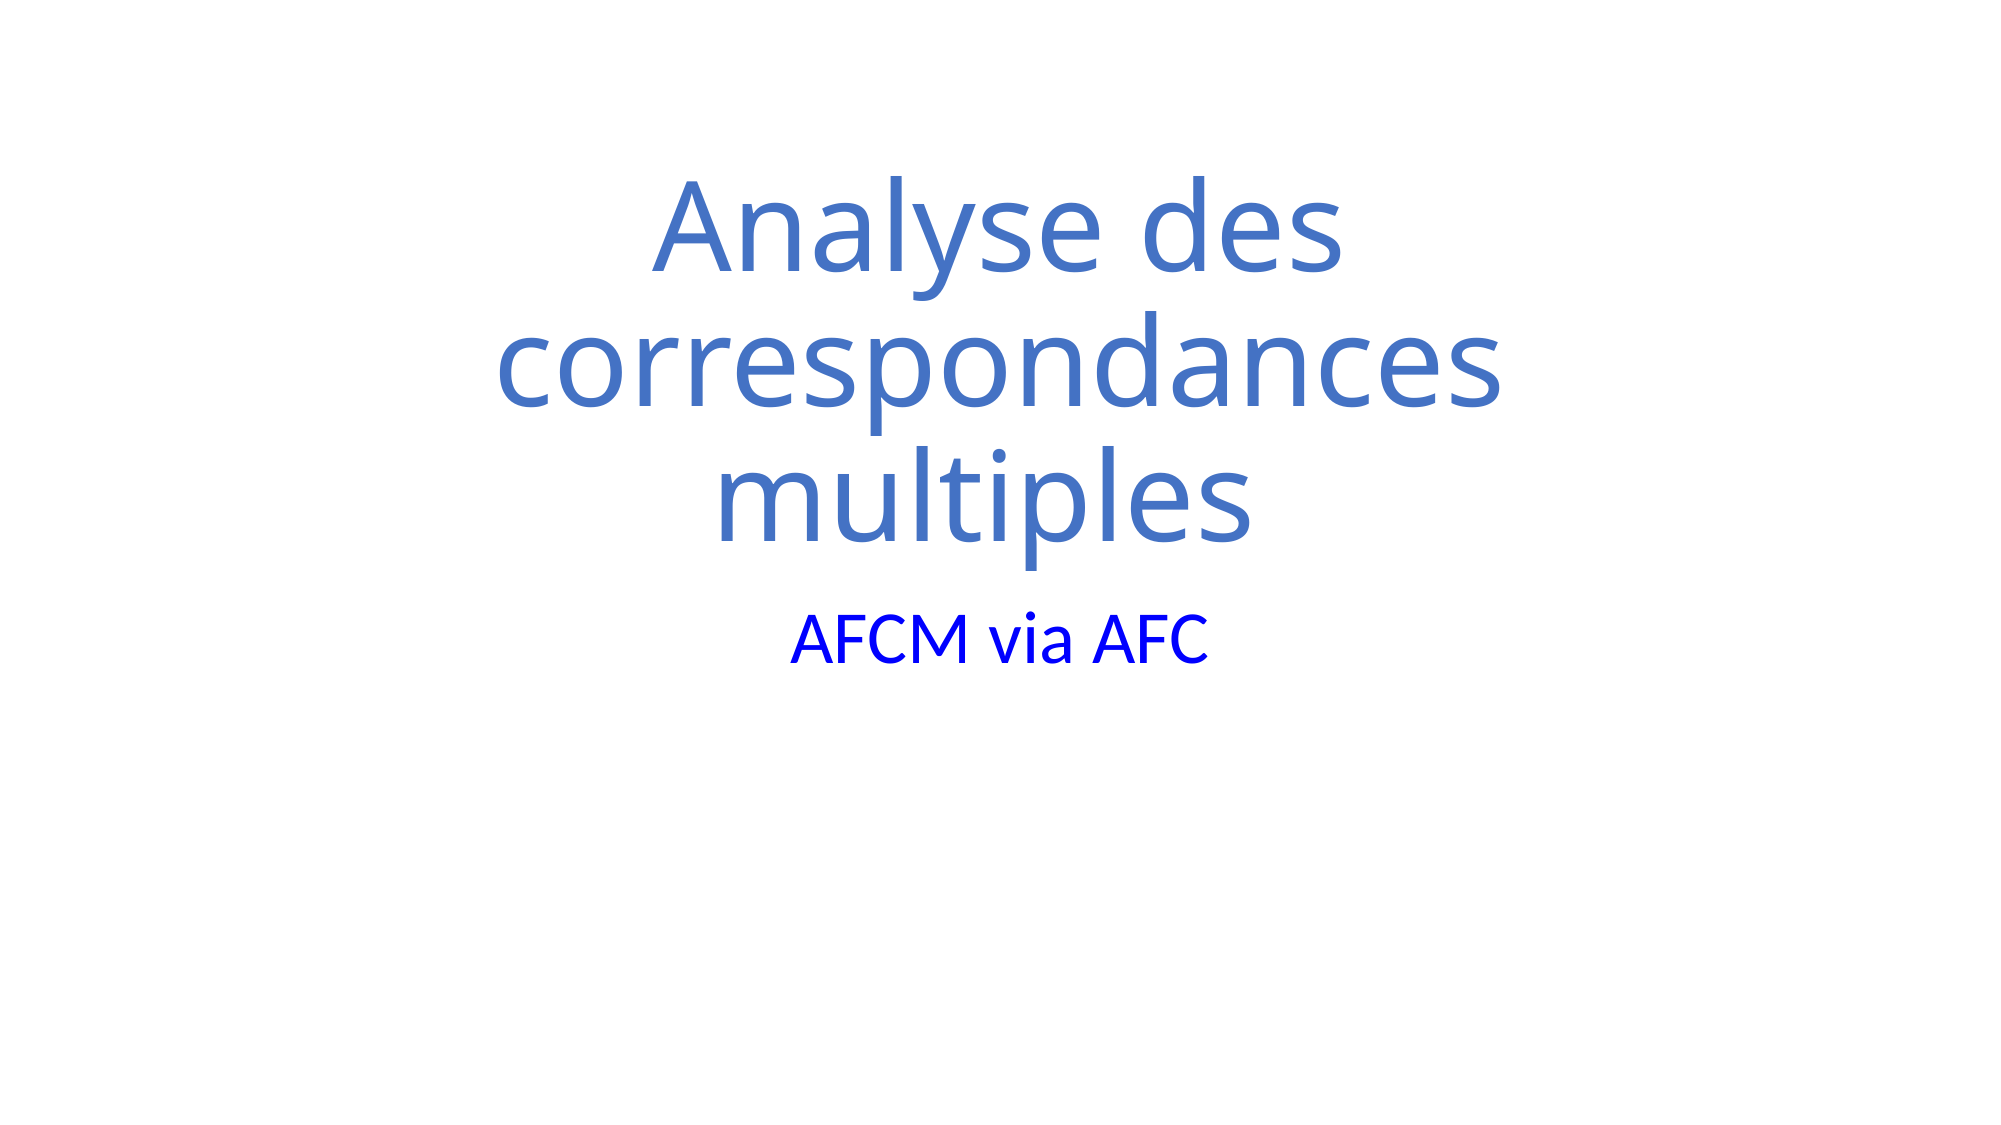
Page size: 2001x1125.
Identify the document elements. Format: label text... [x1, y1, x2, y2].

subtitle AFCM via AFC [249, 590, 1750, 863]
title Analyse des correspondances multiples [249, 184, 1750, 576]
